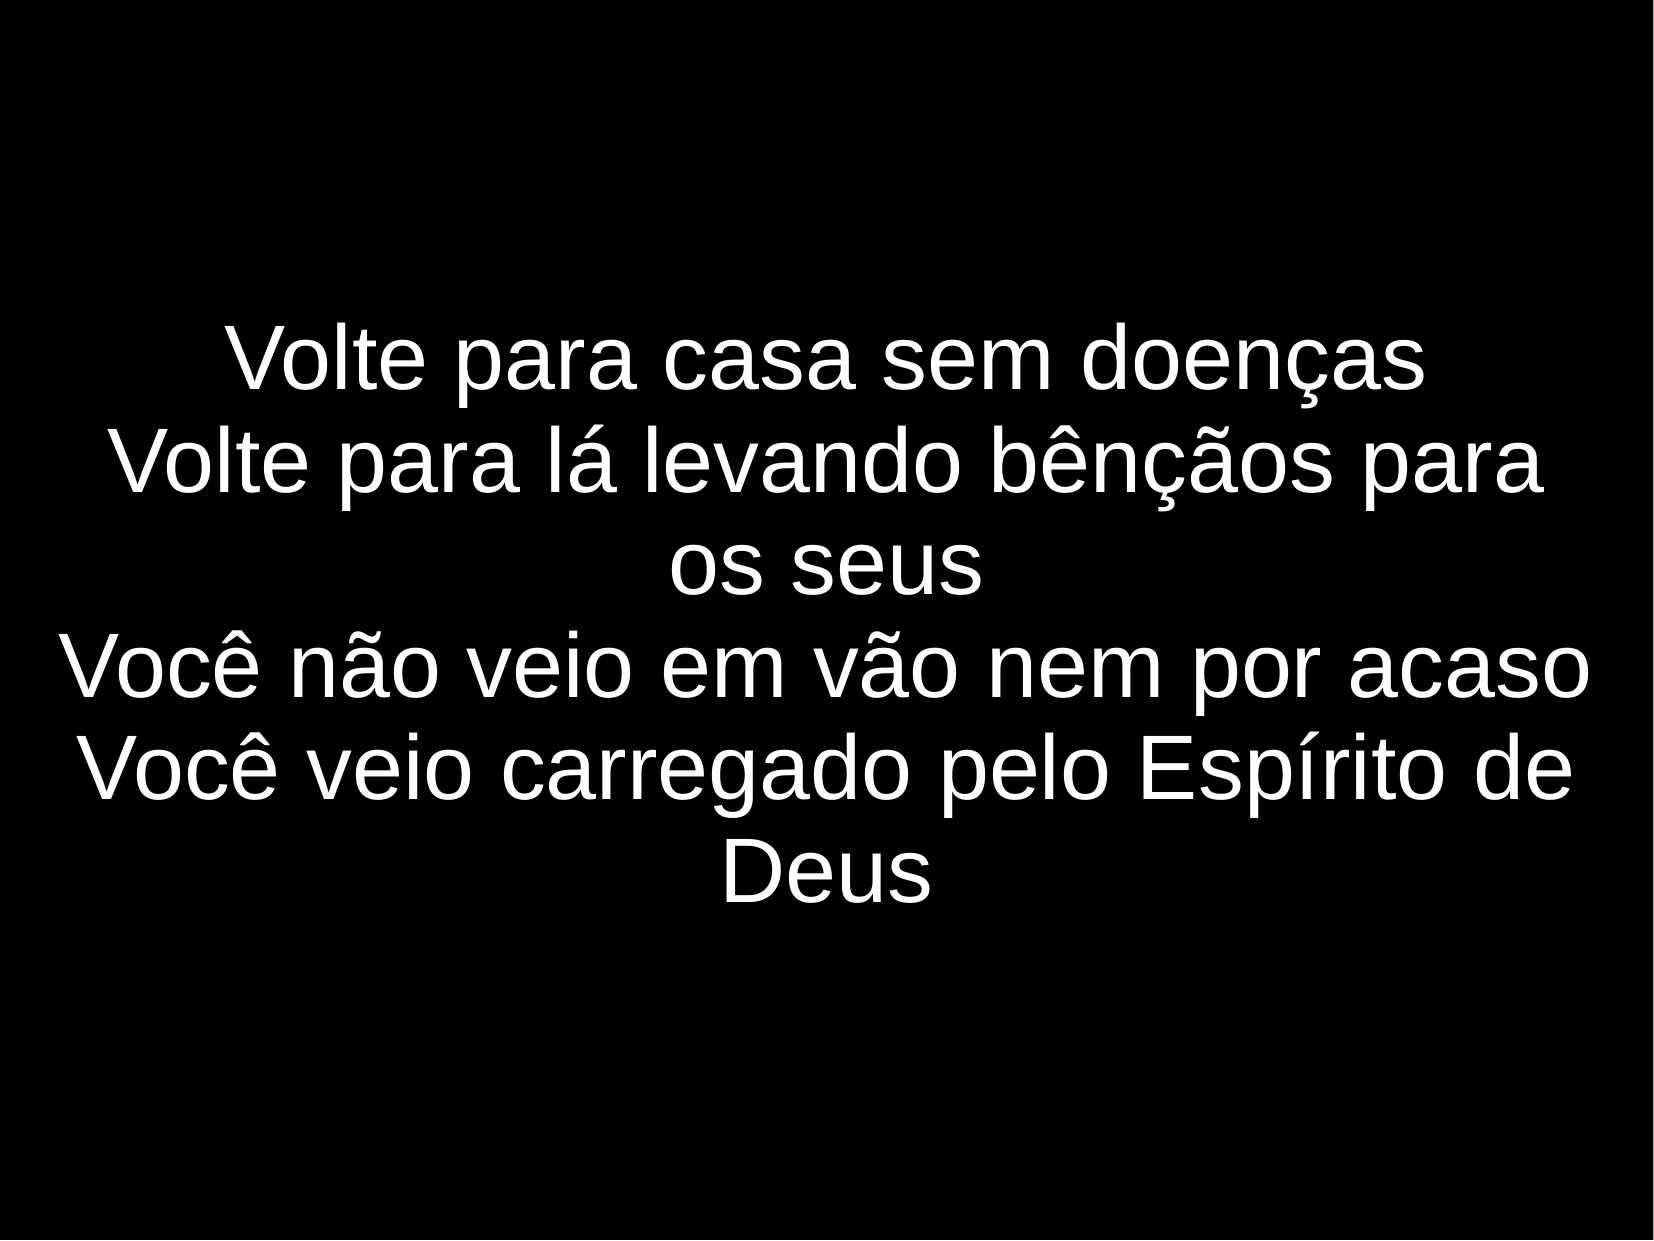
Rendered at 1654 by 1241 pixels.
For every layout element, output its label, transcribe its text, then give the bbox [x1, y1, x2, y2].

subtitle Volte para casa sem doenças Volte para lá levando bênçãos para os seus Você não veio em vão nem por acaso Você veio carregado pelo Espírito de Deus [47, 35, 1607, 1193]
